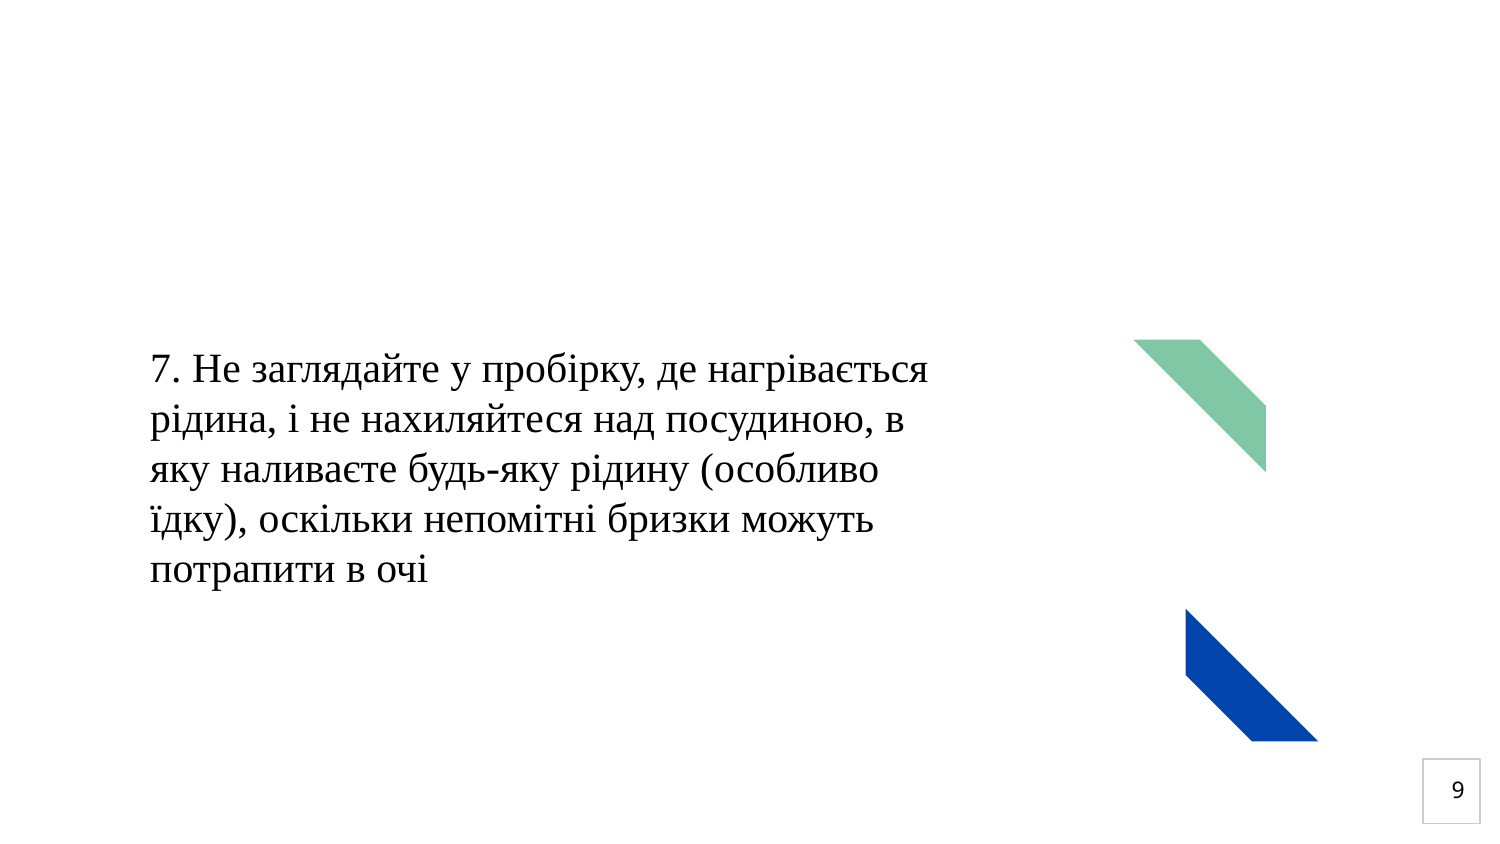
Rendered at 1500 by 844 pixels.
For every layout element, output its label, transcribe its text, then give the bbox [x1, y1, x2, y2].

title 7. Не заглядайте у пробірку, де нагрівається рідина, і не нахиляйтеся над посудиною, в яку наливаєте будь-яку рідину (особливо їдку), оскільки непомітні бризки можуть потрапити в очі [135, 192, 949, 739]
slide_number <number> [1423, 758, 1480, 824]
